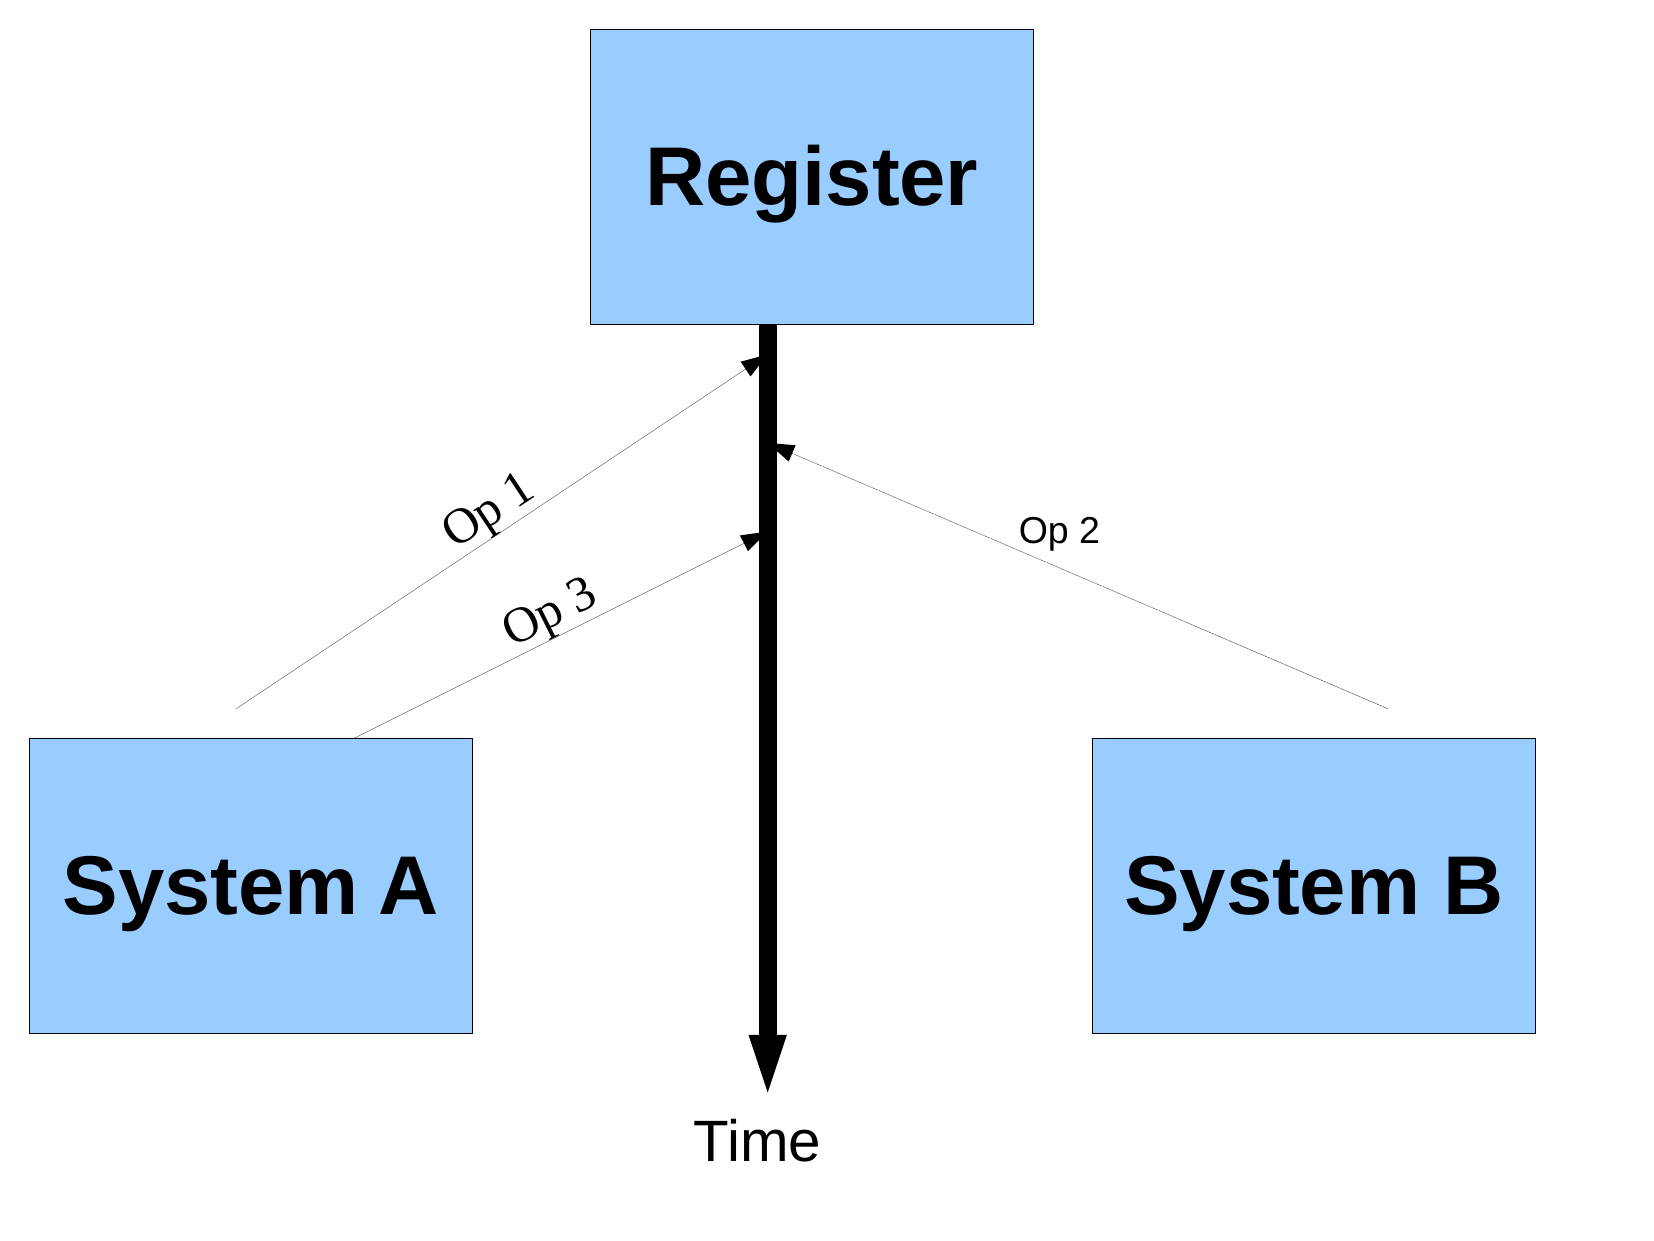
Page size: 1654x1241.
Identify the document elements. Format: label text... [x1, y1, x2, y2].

text_box System A [29, 738, 473, 1034]
text_box Register [590, 29, 1034, 325]
text_box System B [1092, 738, 1536, 1034]
text_box Time [679, 1101, 837, 1182]
text_box Op 2 [1003, 501, 1115, 559]
